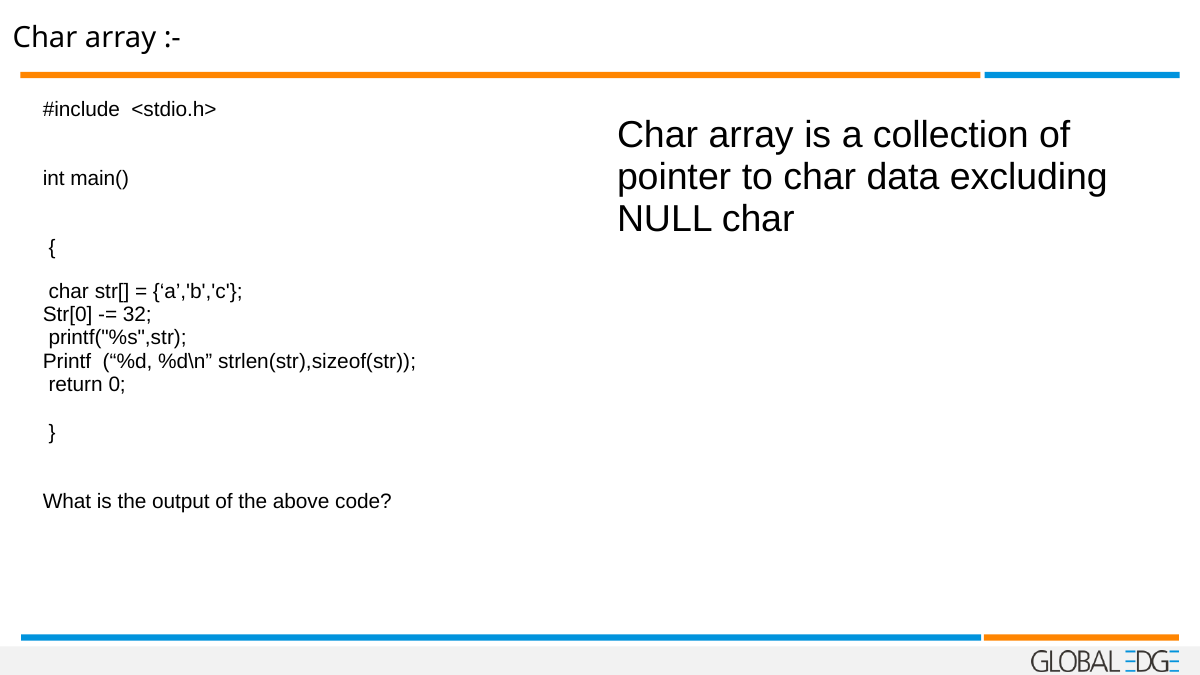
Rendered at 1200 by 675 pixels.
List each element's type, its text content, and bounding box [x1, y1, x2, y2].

text_box #include <stdio.h> int main() { char str[] = {‘a’,'b','c'}; Str[0] -= 32; printf("%s",str); Printf (“%d, %d\n” strlen(str),sizeof(str)); return 0; } What is the output of the above code? [28, 90, 497, 668]
text_box Char array is a collection of pointer to char data excluding NULL char [602, 106, 1170, 290]
title Char array :- [12, 9, 1088, 63]
picture [1031, 650, 1179, 672]
